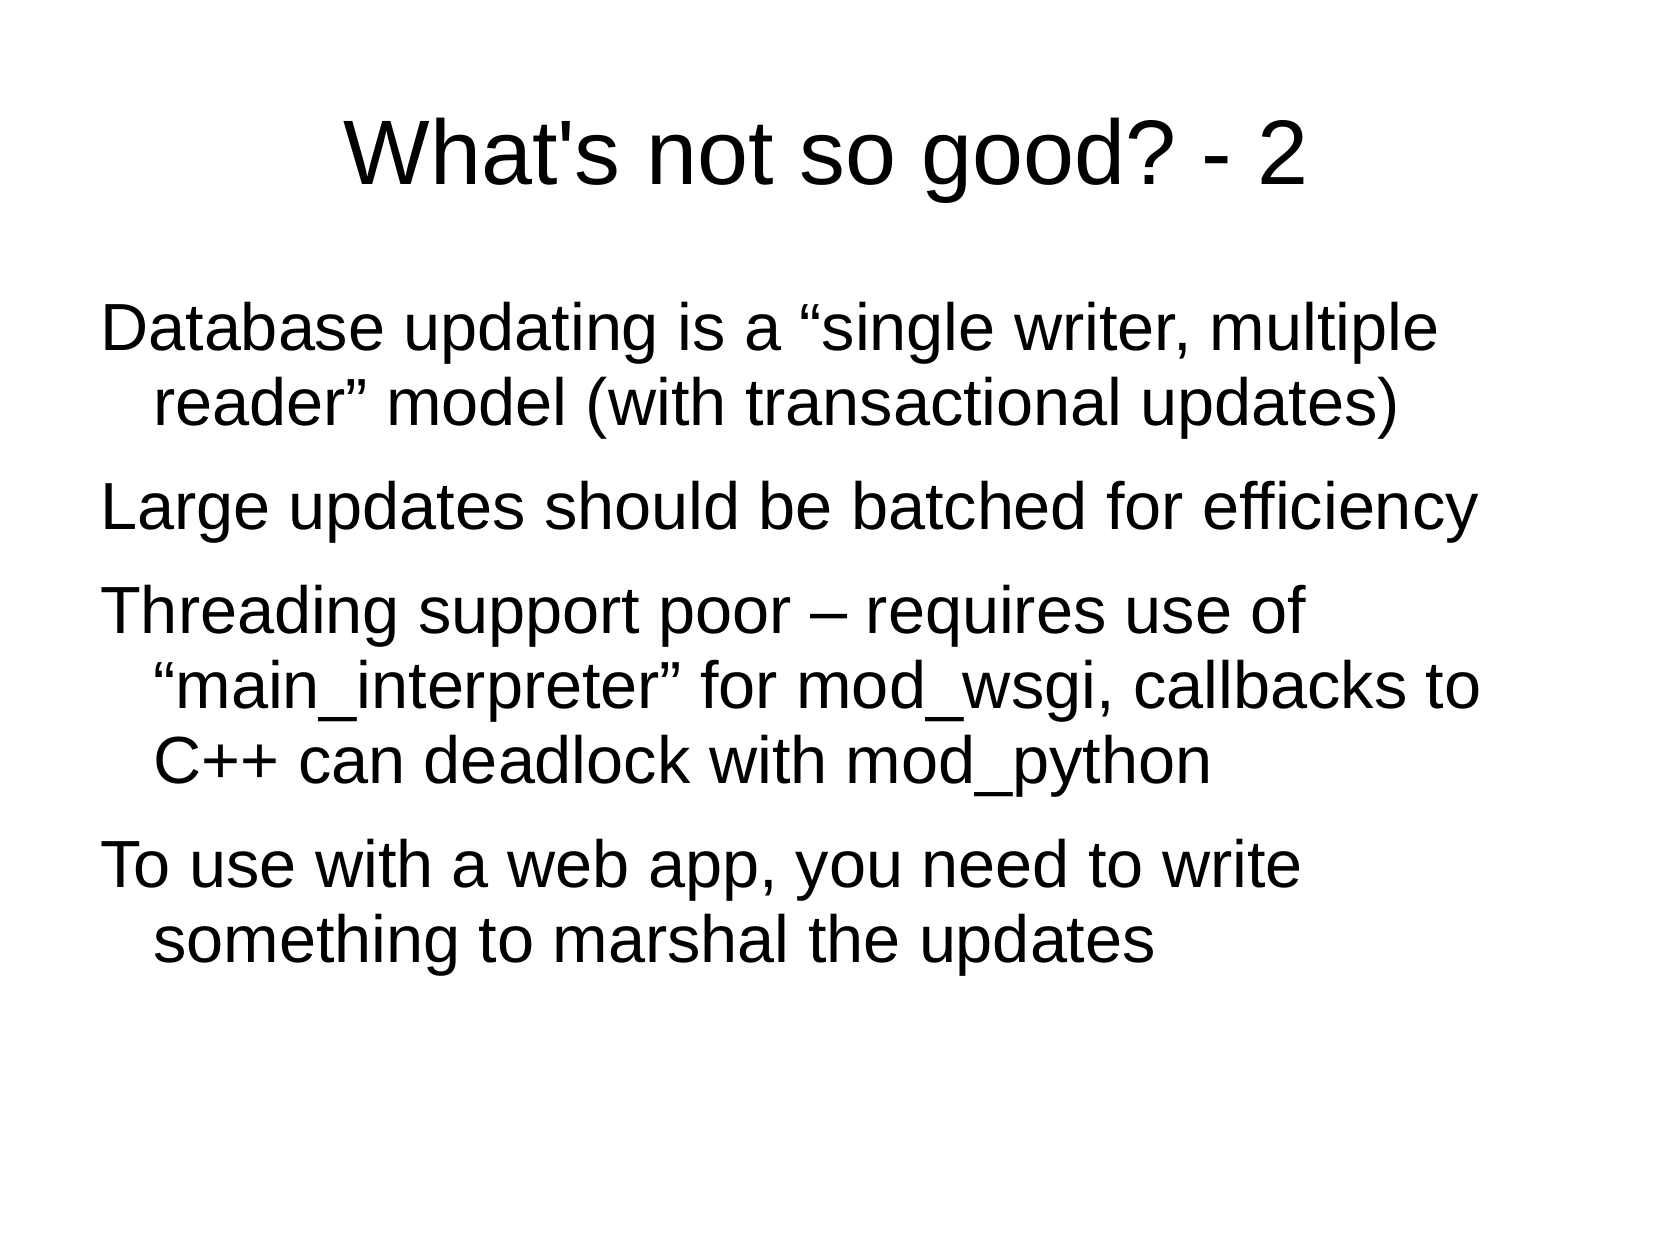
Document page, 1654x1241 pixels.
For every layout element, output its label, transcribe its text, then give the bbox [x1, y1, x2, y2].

list Database updating is a “single writer, multiple reader” model (with transactional updates) Large updates should be batched for efficiency Threading support poor – requires use of “main_interpreter” for mod_wsgi, callbacks to C++ can deadlock with mod_python To use with a web app, you need to write something to marshal the updates [82, 290, 1571, 1094]
title What's not so good? - 2 [82, 56, 1571, 250]
